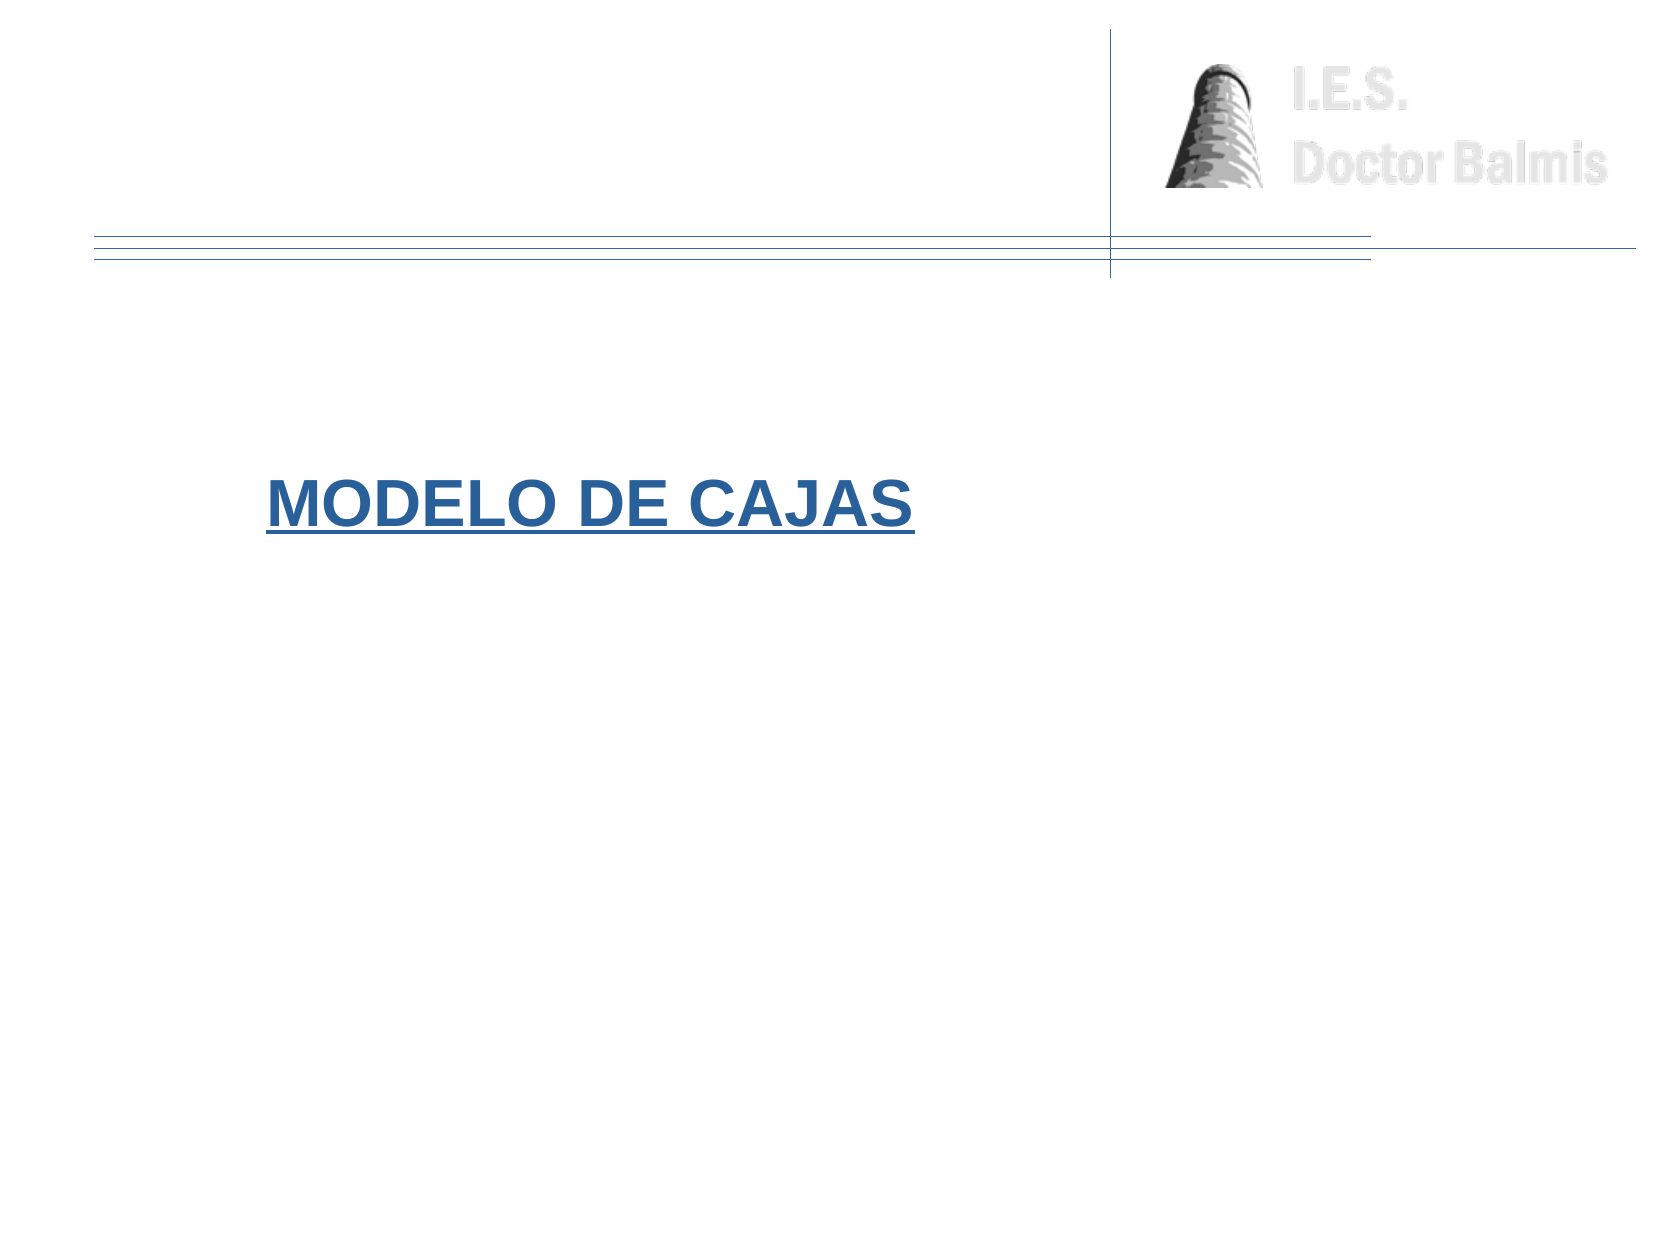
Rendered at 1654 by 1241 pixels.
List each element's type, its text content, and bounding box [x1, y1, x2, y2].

picture [1133, 64, 1619, 188]
subtitle MODELO DE CAJAS [118, 23, 1063, 984]
